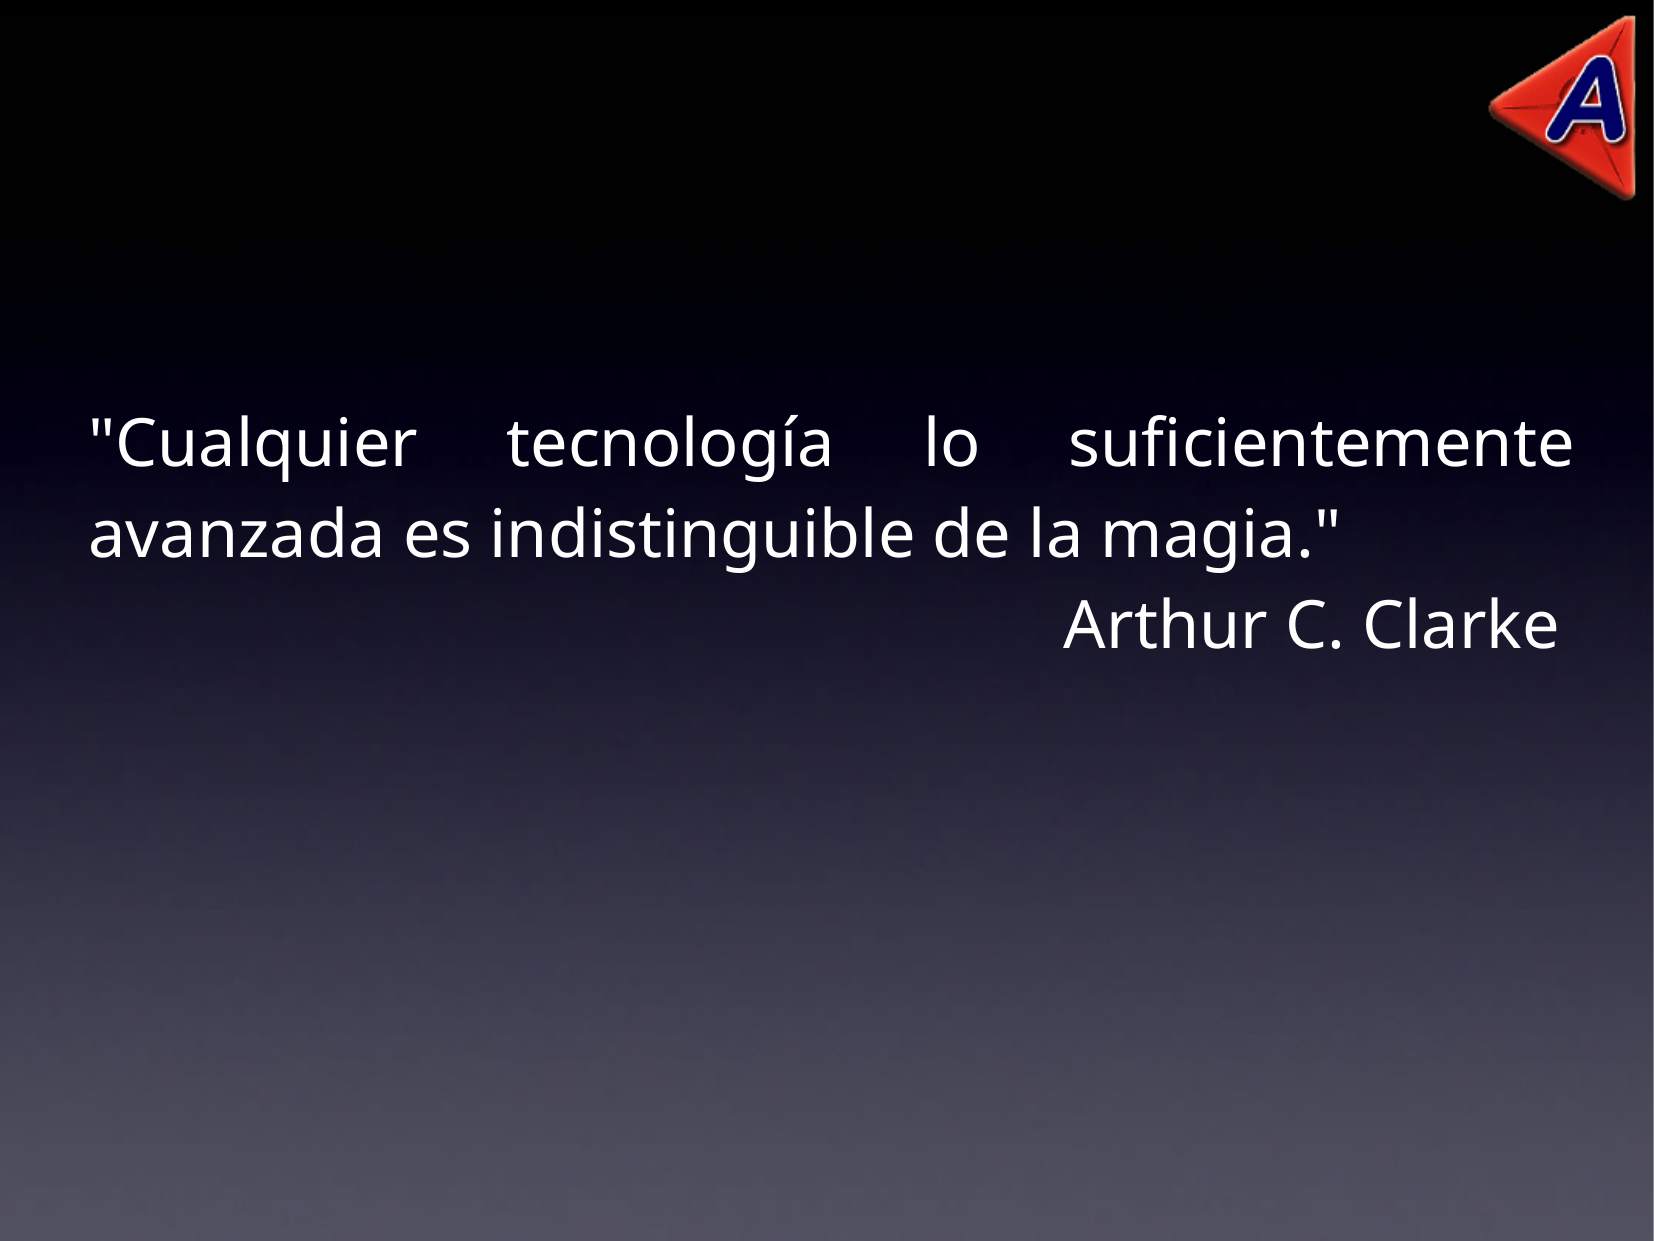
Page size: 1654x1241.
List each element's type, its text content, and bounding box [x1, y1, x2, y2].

picture [0, 0, 1654, 1241]
subtitle "Cualquier tecnología lo suficientemente avanzada es indistinguible de la magia." Arthur C. Clarke [88, 383, 1577, 680]
